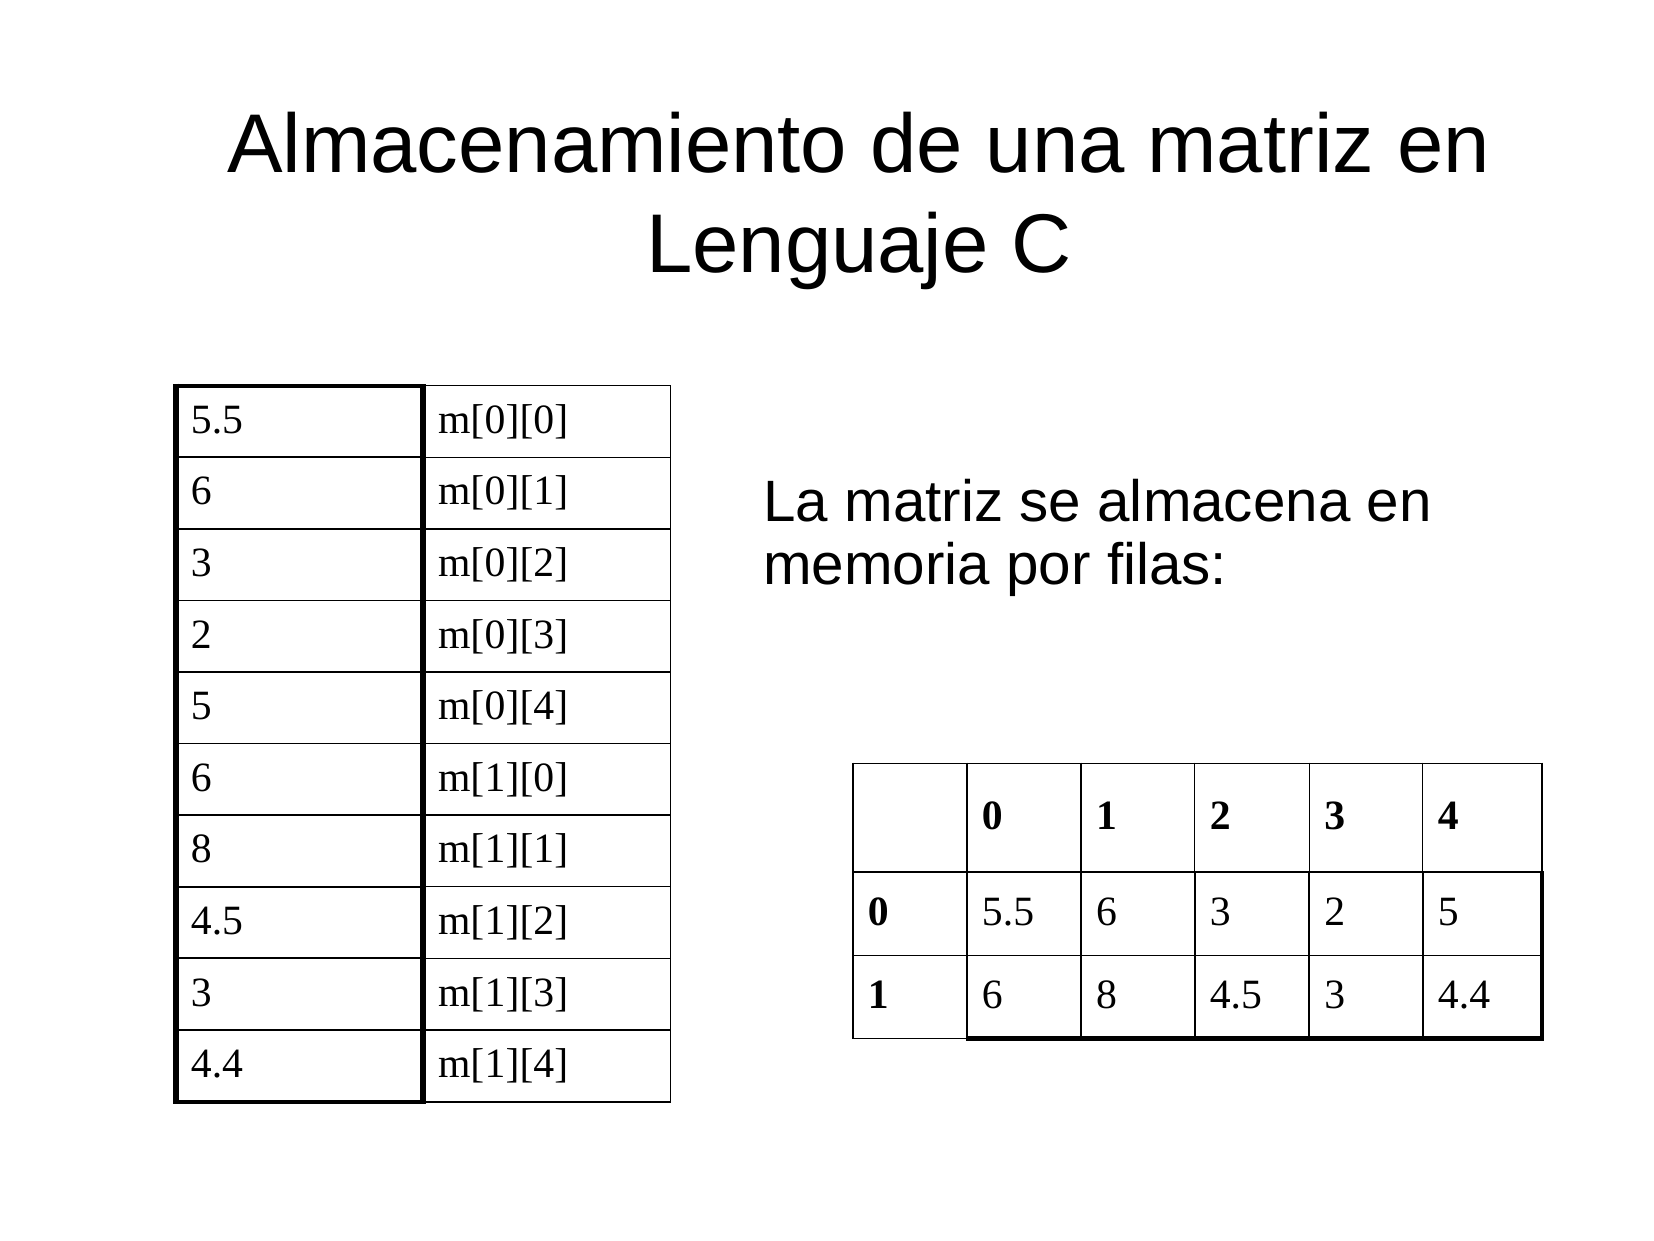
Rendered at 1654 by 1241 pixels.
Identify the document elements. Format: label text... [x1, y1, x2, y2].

table_header 4 [1423, 764, 1541, 871]
table_cell 4.5 [1196, 956, 1308, 1036]
table_cell m[0][3] [426, 601, 670, 671]
table_cell 3 [1196, 873, 1308, 955]
table_cell m[1][3] [426, 959, 670, 1029]
text_box La matriz se almacena en memoria por filas: [748, 463, 1595, 620]
table_cell 1 [854, 956, 966, 1038]
table_cell m[1][0] [426, 744, 670, 814]
text_box Almacenamiento de una matriz en Lenguaje C [136, 70, 1582, 308]
table_cell 5 [179, 673, 420, 743]
table_cell 8 [179, 816, 420, 886]
table_header 3 [1310, 764, 1422, 871]
table_cell 4.4 [1424, 956, 1540, 1036]
table_cell m[1][2] [426, 887, 670, 958]
table_cell 0 [854, 873, 966, 955]
table_cell m[1][1] [426, 816, 670, 886]
table_cell 5 [1424, 873, 1540, 955]
table_cell m[1][4] [426, 1031, 670, 1101]
table_cell 5.5 [968, 873, 1080, 955]
table_cell 3 [179, 959, 420, 1029]
table_cell 3 [179, 530, 420, 600]
table_cell m[0][1] [426, 458, 670, 528]
table_cell 6 [968, 956, 1080, 1036]
table_header 5.5 [179, 388, 420, 456]
table_header [854, 764, 966, 871]
table_cell 6 [1082, 873, 1194, 955]
table_cell 6 [179, 458, 420, 528]
table_cell 8 [1082, 956, 1194, 1036]
table_cell m[0][2] [426, 530, 670, 600]
table_cell m[0][4] [426, 673, 670, 743]
table_cell 3 [1310, 956, 1422, 1036]
table_cell 4.5 [179, 888, 420, 957]
table_header m[0][0] [426, 386, 670, 457]
table_cell 4.4 [179, 1031, 420, 1100]
table_cell 6 [179, 744, 420, 814]
table_header 2 [1195, 764, 1309, 871]
table_header 1 [1082, 764, 1194, 871]
table_cell 2 [179, 601, 420, 671]
table_cell 2 [1310, 873, 1422, 955]
table_header 0 [968, 764, 1080, 871]
